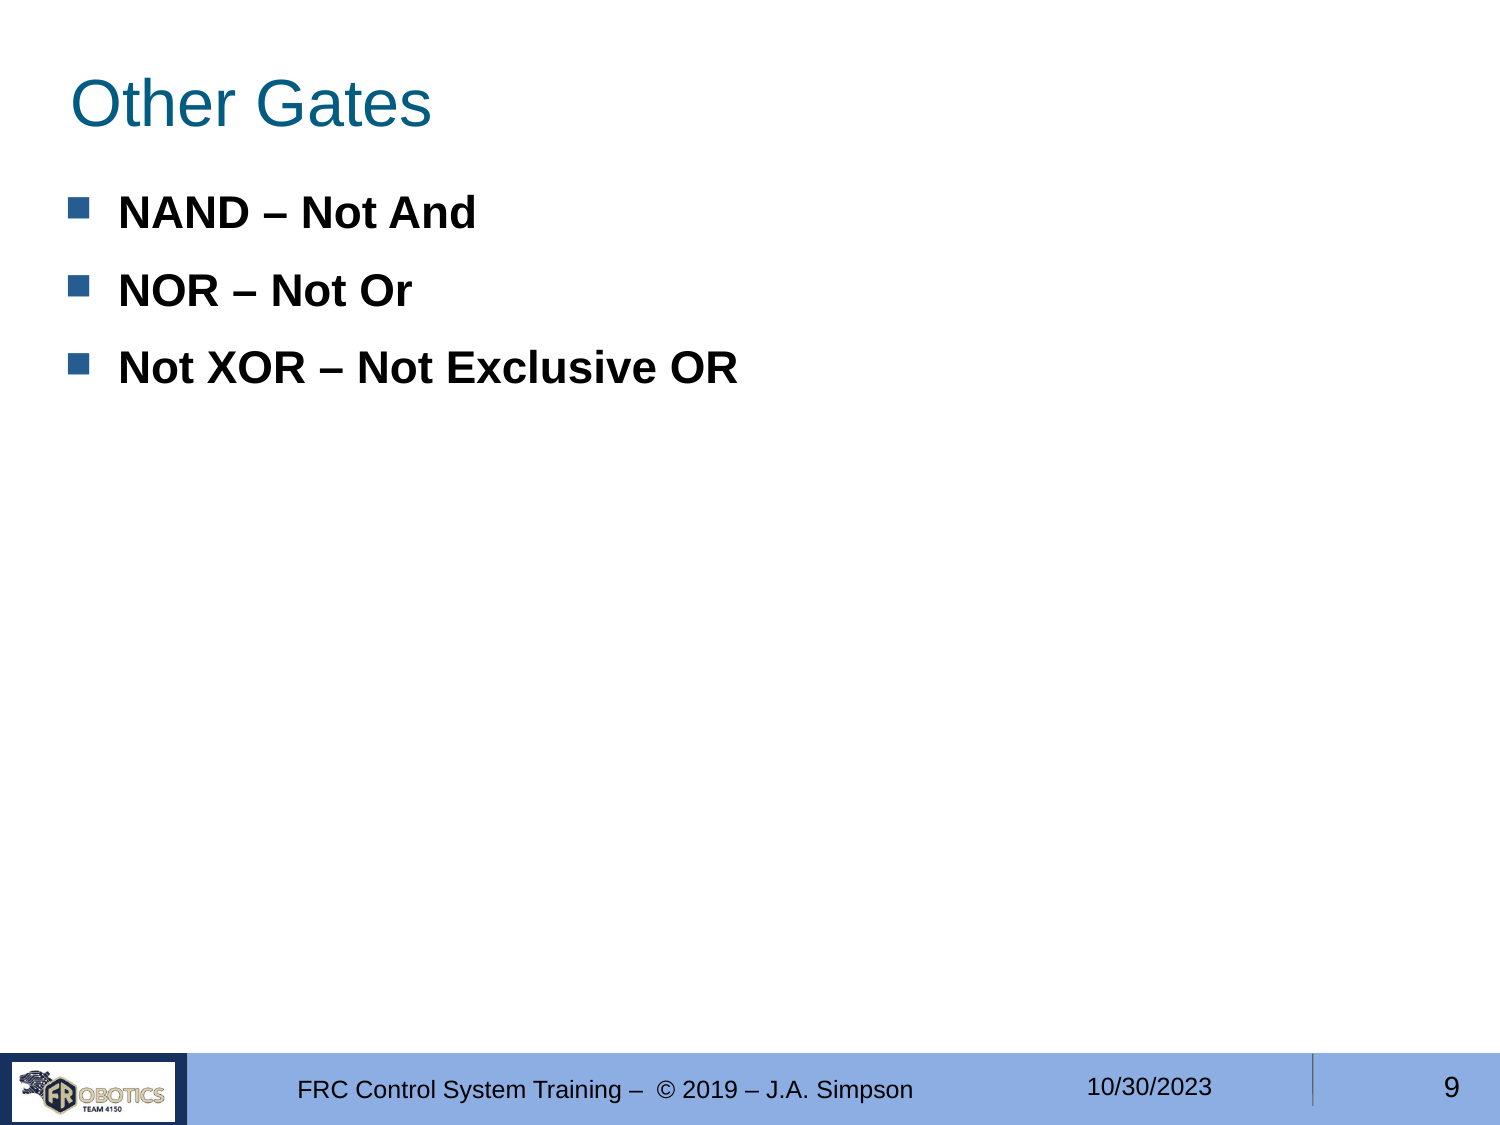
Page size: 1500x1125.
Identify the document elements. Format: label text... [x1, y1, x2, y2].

title Other Gates [55, 52, 1443, 148]
slide_number 10/30/2023 [1012, 1071, 1288, 1100]
slide_number <number> [1337, 1072, 1475, 1100]
picture [12, 1062, 175, 1122]
list NAND – Not And NOR – Not Or Not XOR – Not Exclusive OR [55, 174, 1340, 1025]
footer FRC Control System Training – © 2019 – J.A. Simpson [225, 1074, 988, 1103]
